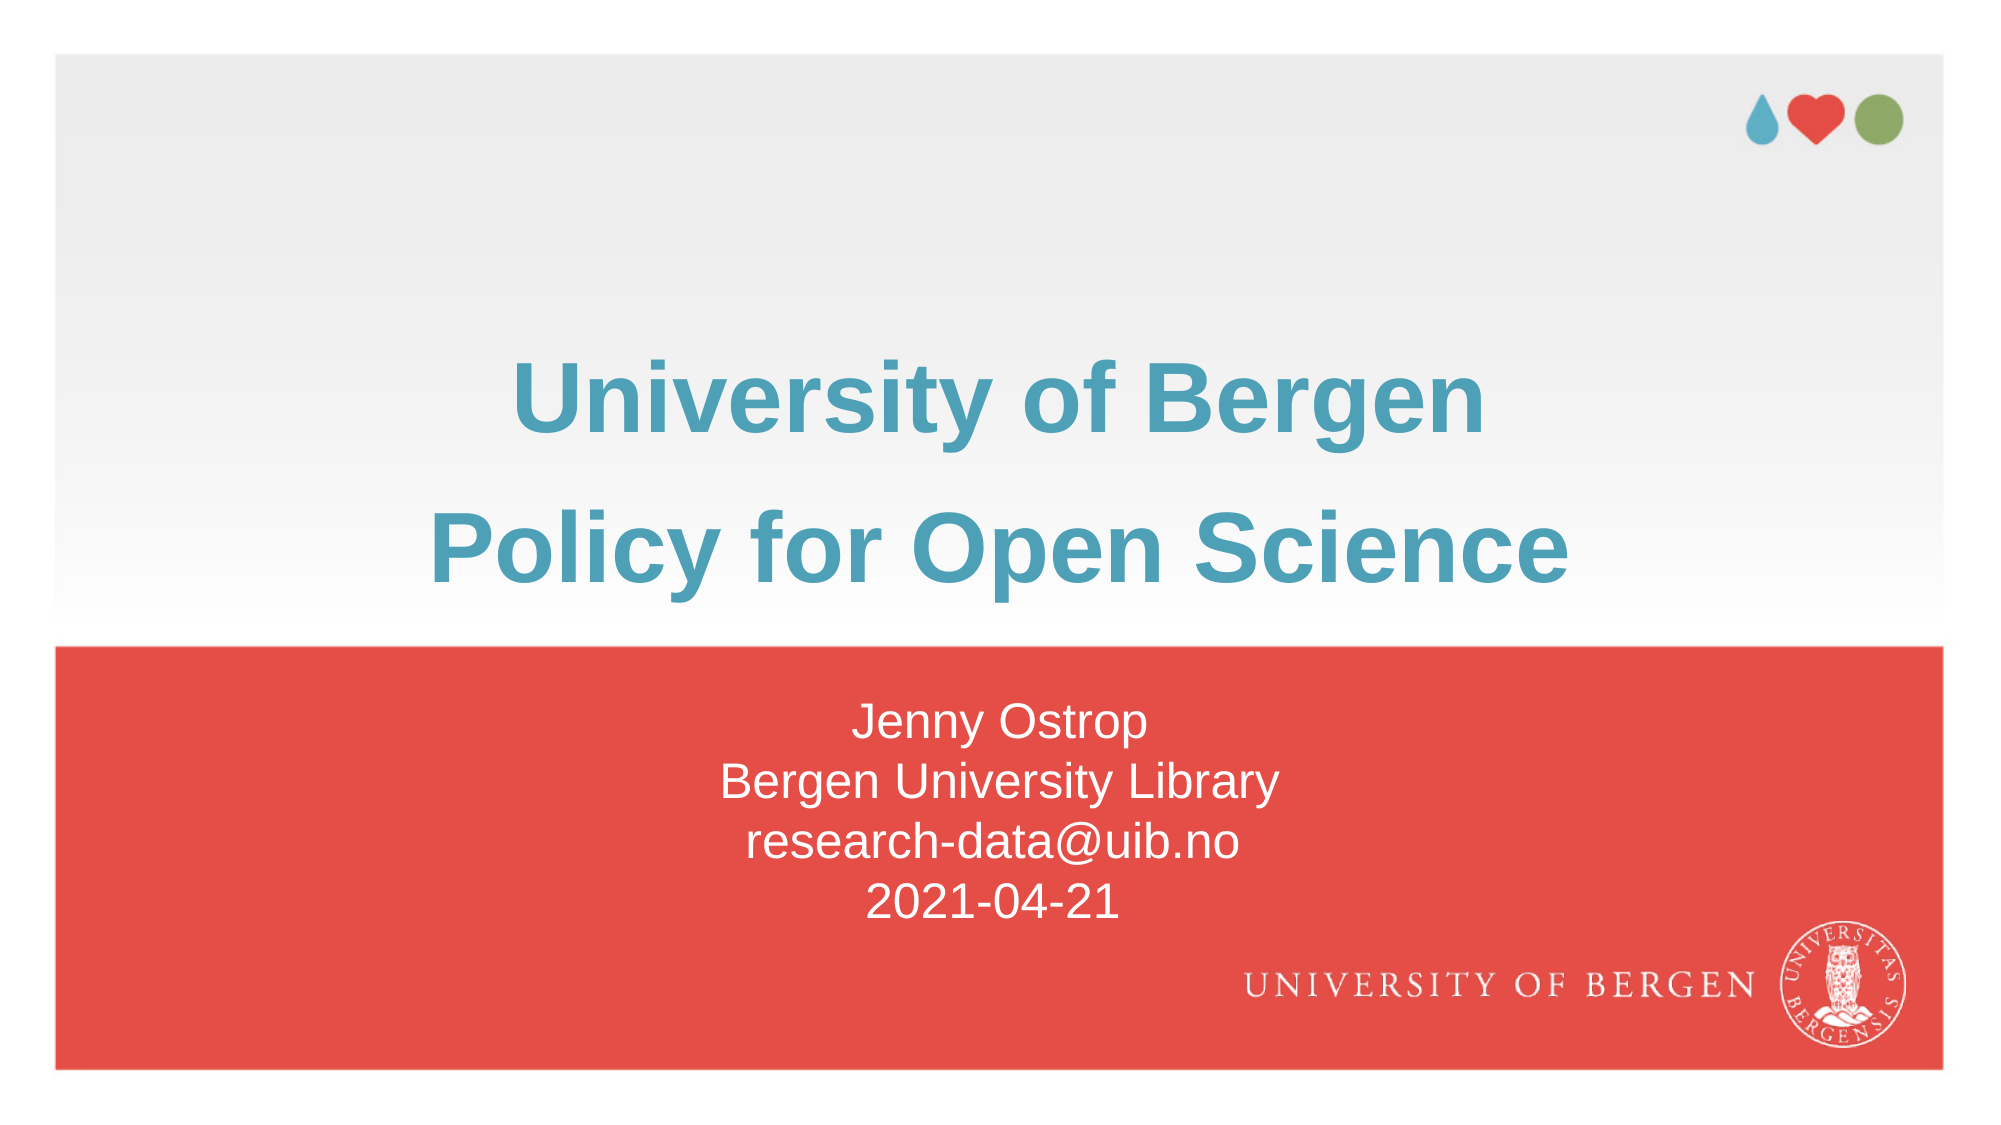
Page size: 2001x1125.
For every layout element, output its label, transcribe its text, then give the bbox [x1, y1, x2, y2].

title University of Bergen Policy for Open Science [244, 184, 1757, 603]
subtitle Jenny Ostrop Bergen University Library research-data@uib.no 2021-04-21 [244, 688, 1757, 894]
